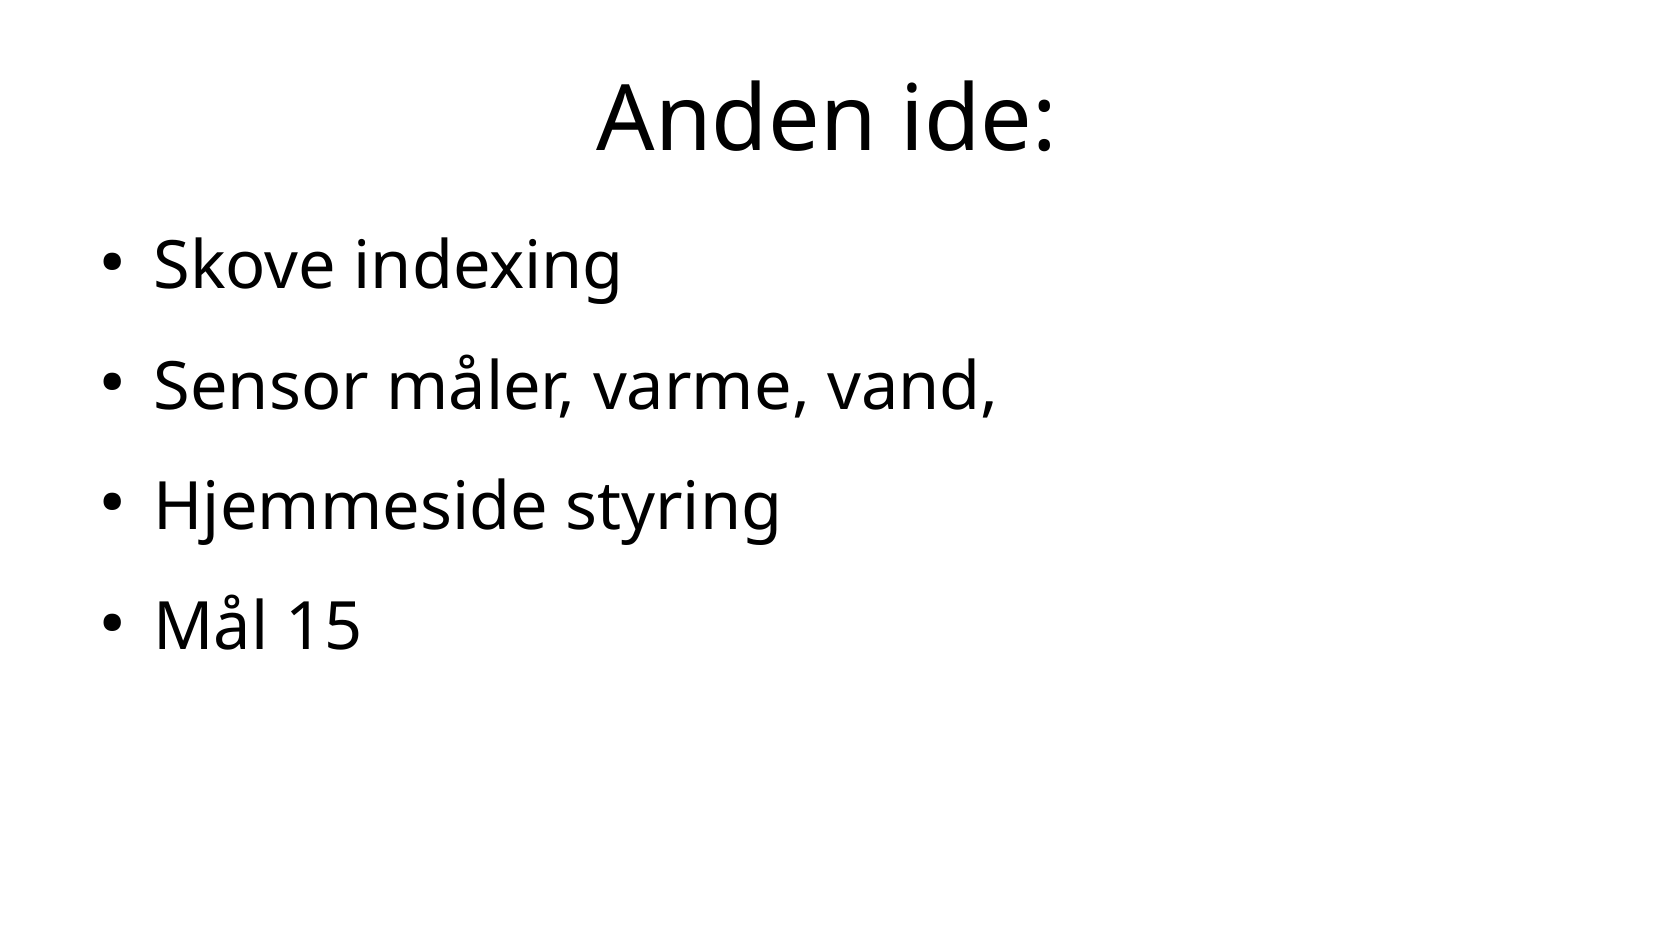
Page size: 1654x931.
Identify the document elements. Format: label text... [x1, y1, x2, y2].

list Skove indexing Sensor måler, varme, vand, Hjemmeside styring Mål 15 [82, 217, 1571, 758]
title Anden ide: [82, 37, 1571, 193]
